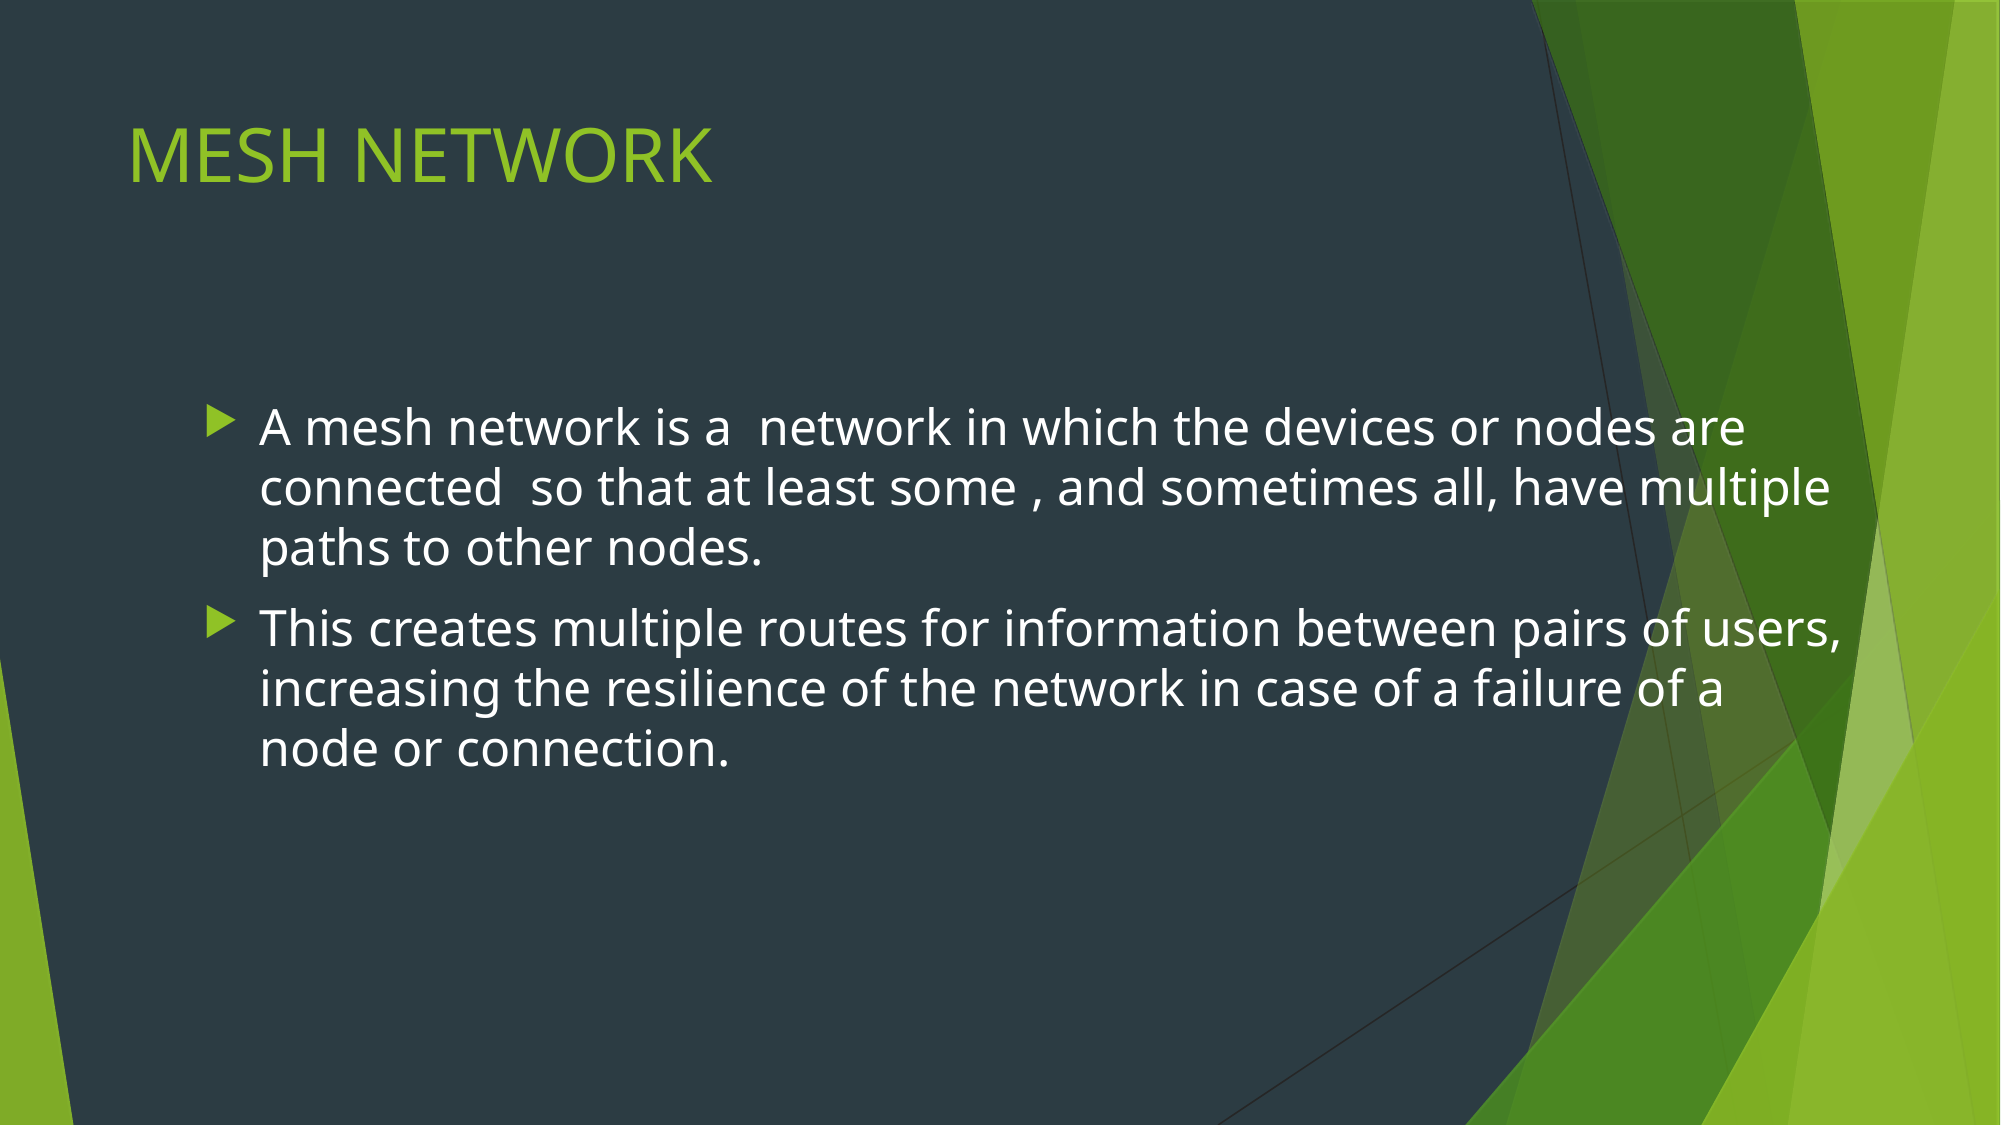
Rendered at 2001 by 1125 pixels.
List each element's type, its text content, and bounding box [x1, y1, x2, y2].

title MESH NETWORK [111, 99, 1522, 317]
list A mesh network is a network in which the devices or nodes are connected so that at least some , and sometimes all, have multiple paths to other nodes. This creates multiple routes for information between pairs of users, increasing the resilience of the network in case of a failure of a node or connection. [188, 388, 1873, 1025]
